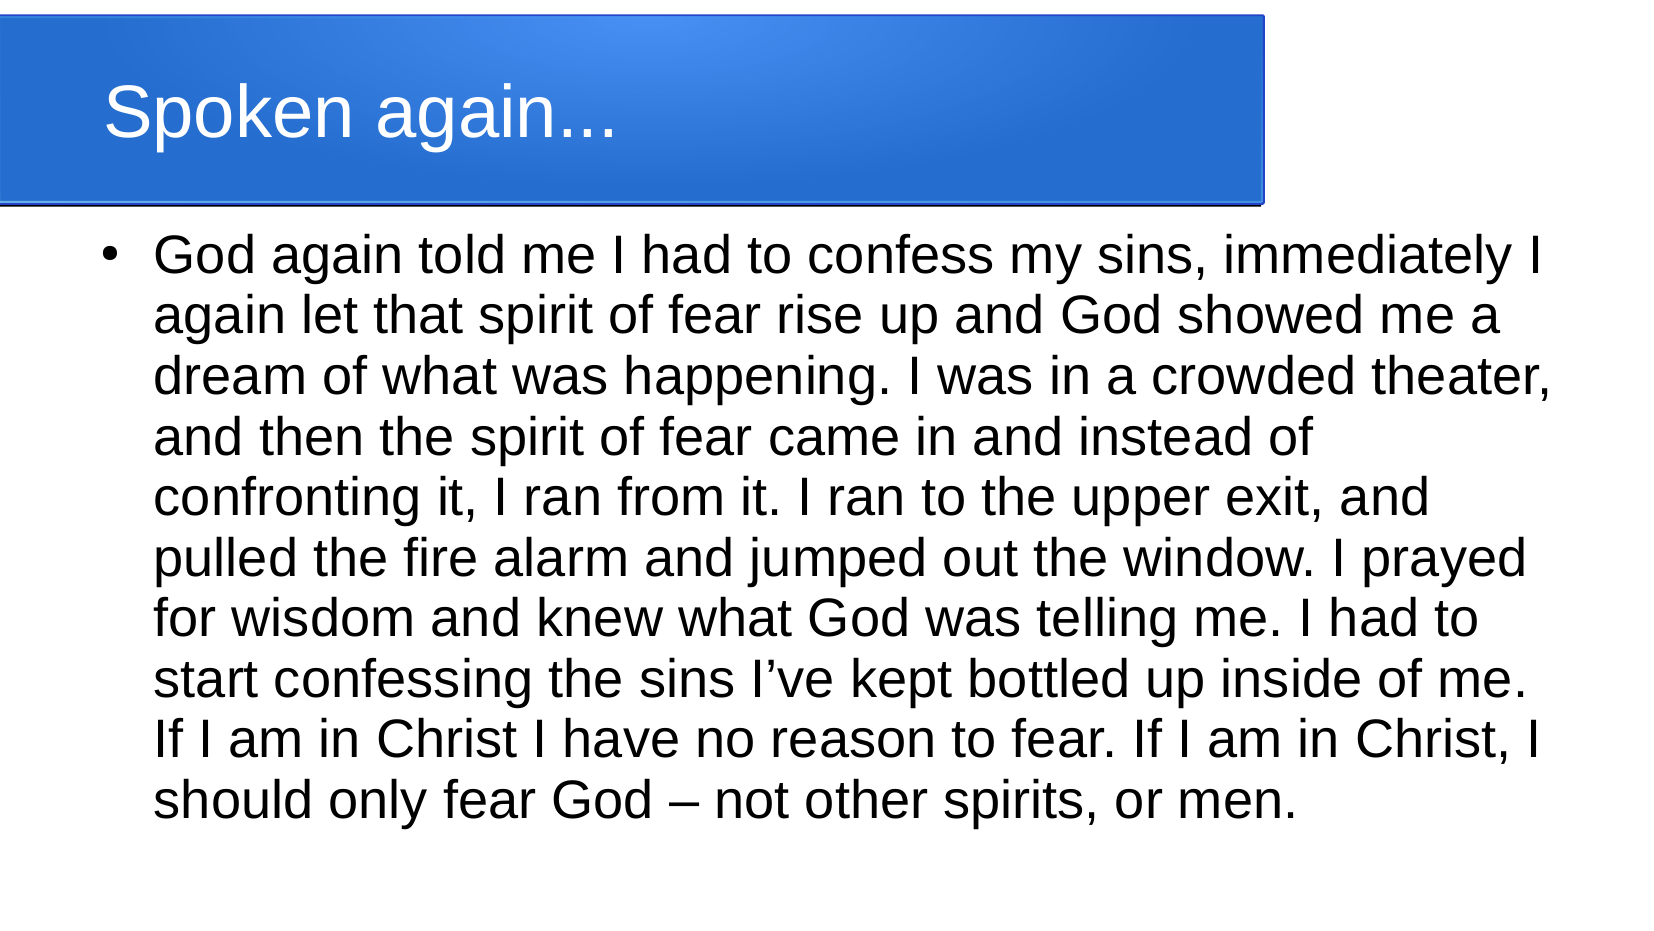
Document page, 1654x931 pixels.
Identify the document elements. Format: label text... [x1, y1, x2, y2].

list God again told me I had to confess my sins, immediately I again let that spirit of fear rise up and God showed me a dream of what was happening. I was in a crowded theater, and then the spirit of fear came in and instead of confronting it, I ran from it. I ran to the upper exit, and pulled the fire alarm and jumped out the window. I prayed for wisdom and knew what God was telling me. I had to start confessing the sins I’ve kept bottled up inside of me. If I am in Christ I have no reason to fear. If I am in Christ, I should only fear God – not other spirits, or men. [82, 224, 1571, 886]
title Spoken again... [82, 35, 1235, 189]
